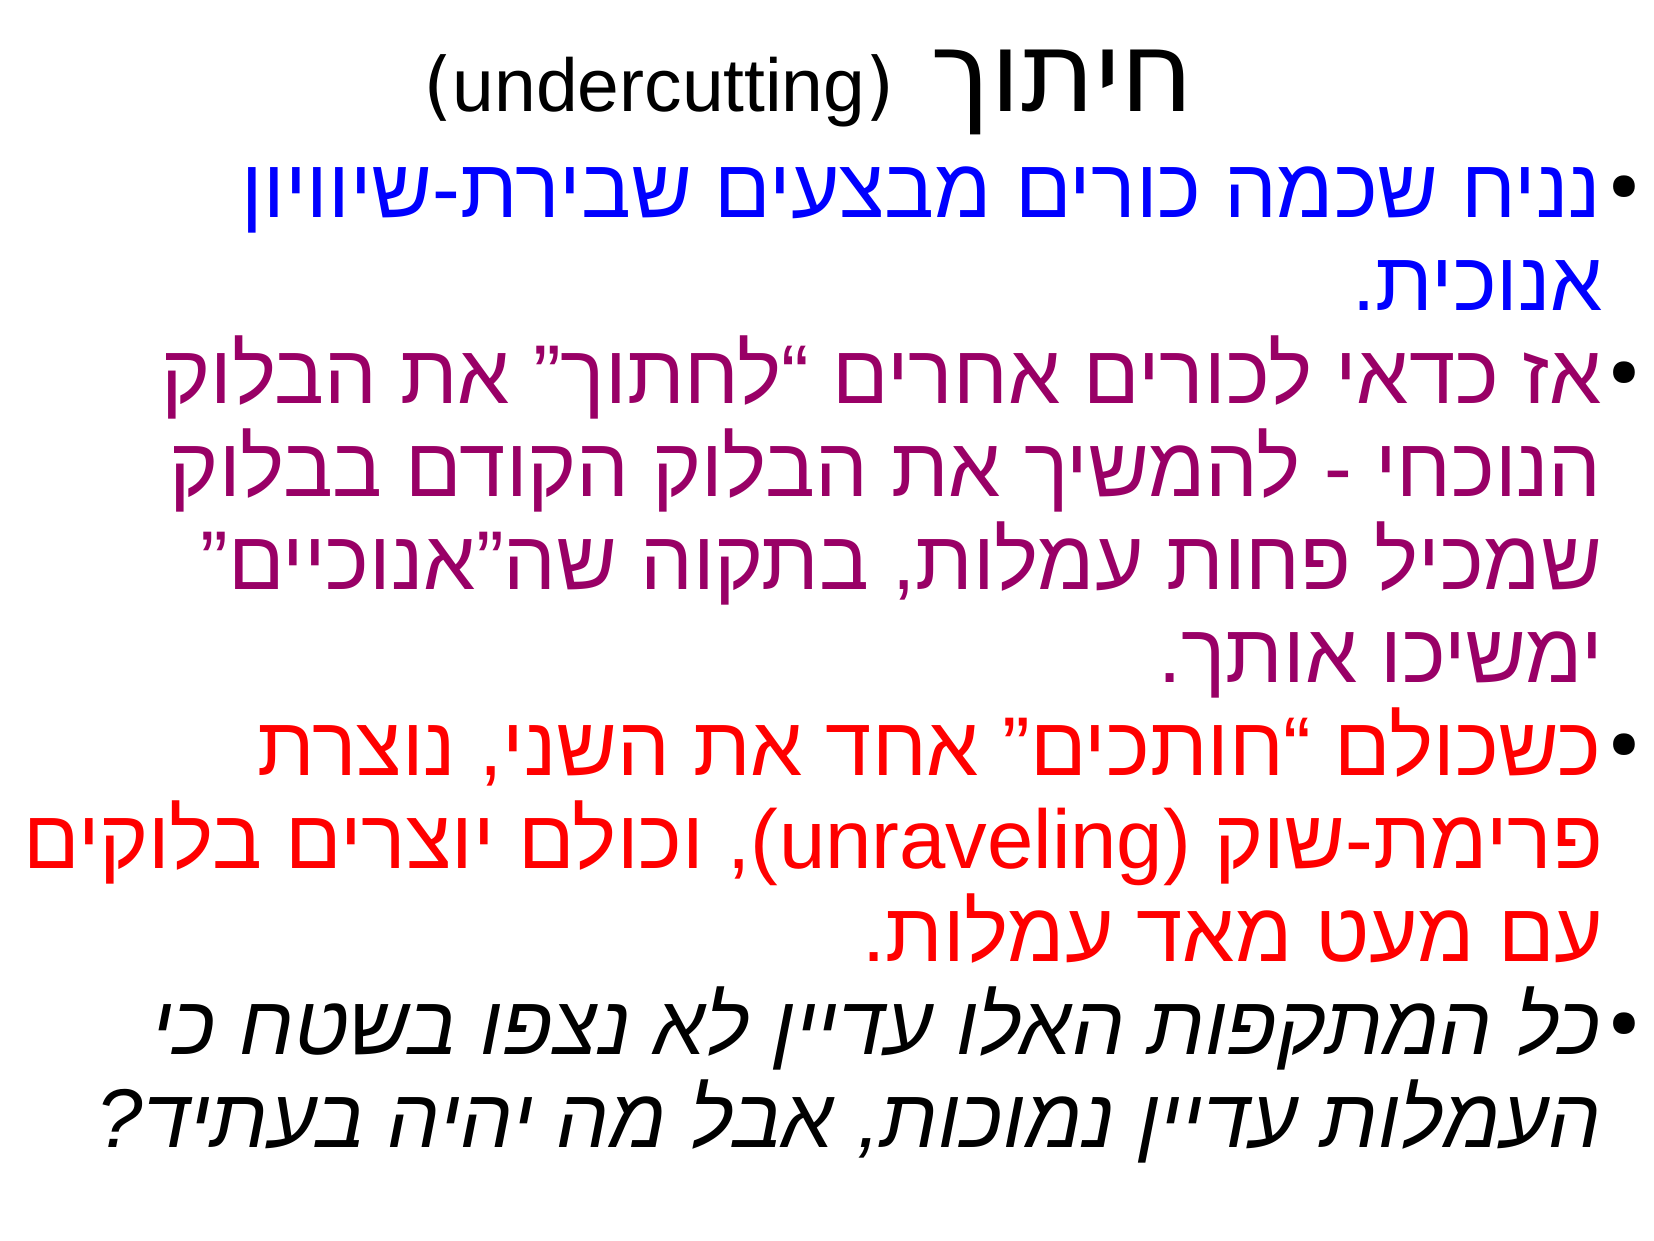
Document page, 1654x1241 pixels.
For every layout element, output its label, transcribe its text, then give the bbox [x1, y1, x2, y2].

text_box חיתוך (undercutting) [0, 0, 1654, 135]
text_box נניח שכמה כורים מבצעים שבירת-שיוויון אנוכית. אז כדאי לכורים אחרים “לחתוך” את הבלוק הנוכחי - להמשיך את הבלוק הקודם בבלוק שמכיל פחות עמלות, בתקוה שה”אנוכיים” ימשיכו אותך. כשכולם “חותכים” אחד את השני, נוצרת פרימת-שוק (unraveling), וכולם יוצרים בלוקים עם מעט מאד עמלות. כל המתקפות האלו עדיין לא נצפו בשטח כי העמלות עדיין נמוכות, אבל מה יהיה בעתיד? [0, 135, 1654, 1237]
